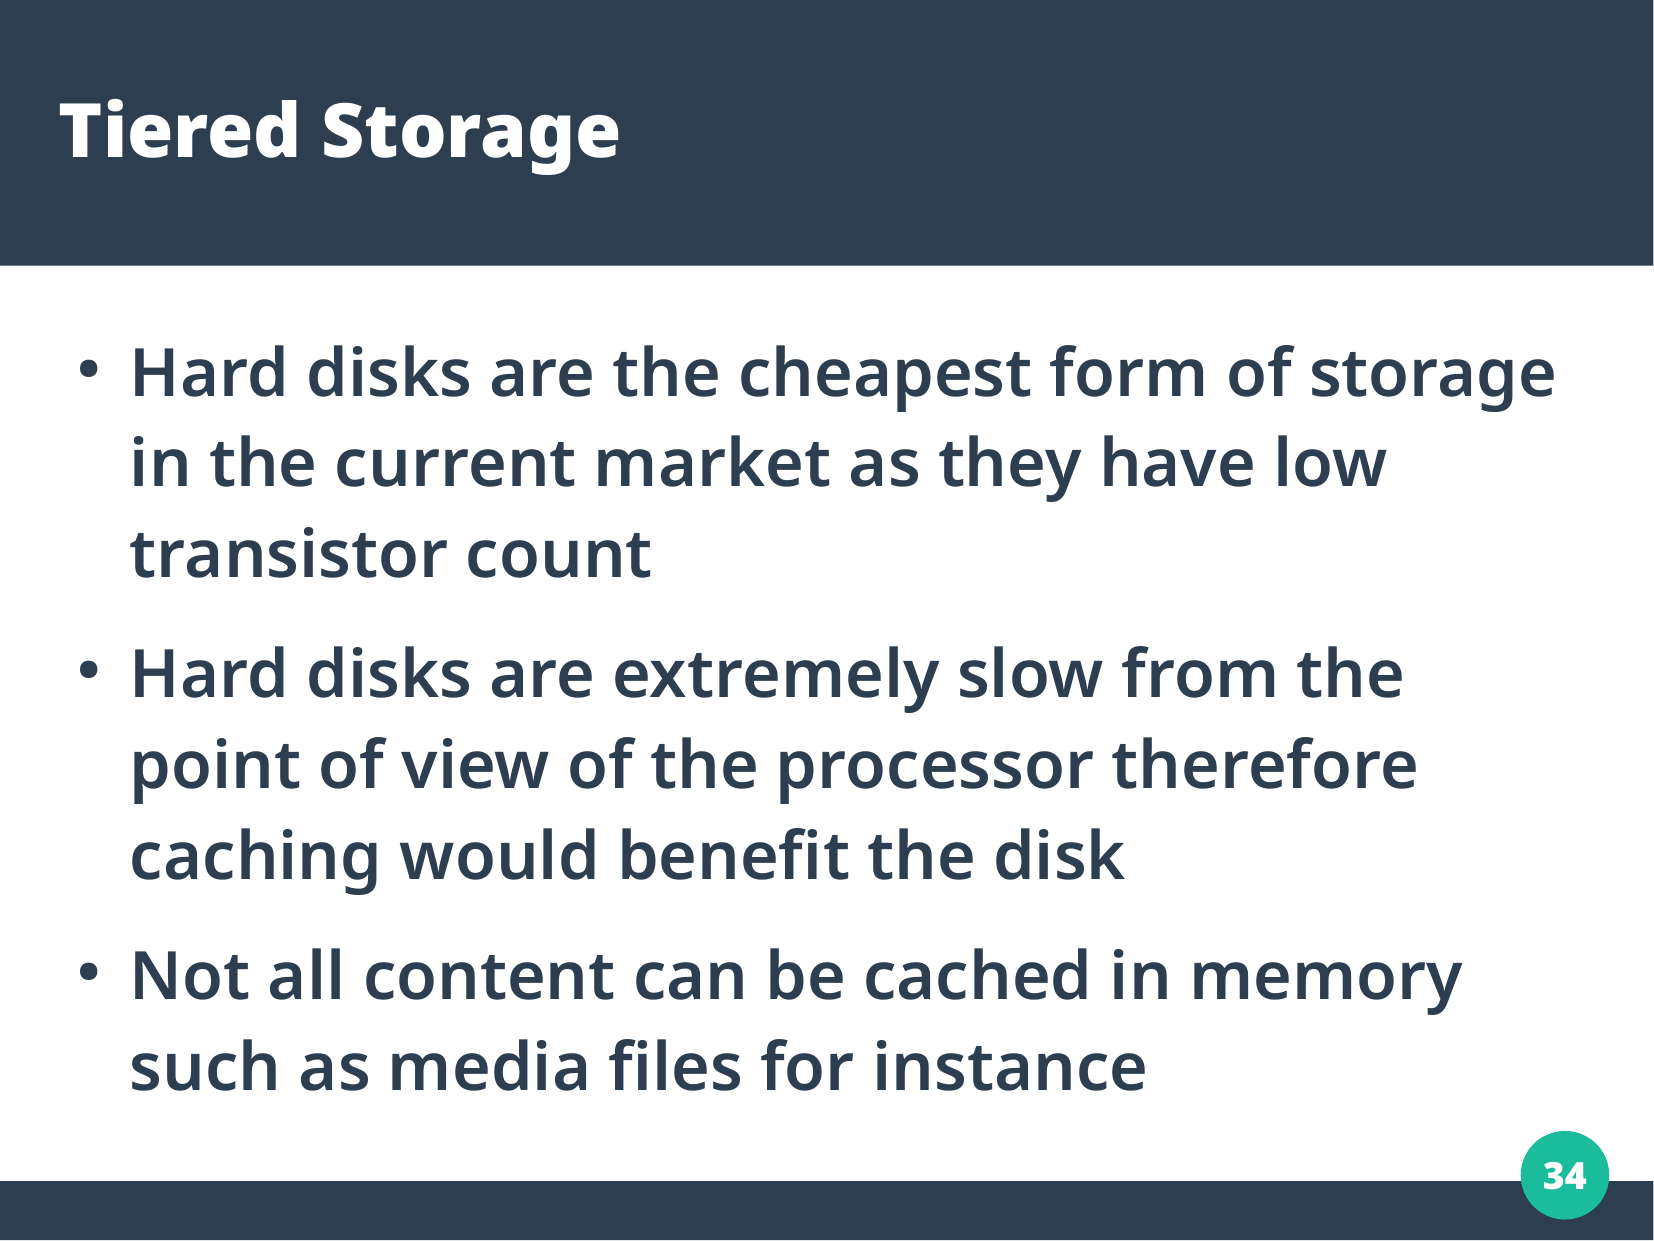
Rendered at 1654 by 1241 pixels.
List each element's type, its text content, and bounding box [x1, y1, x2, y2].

title Tiered Storage [59, 49, 1595, 207]
list Hard disks are the cheapest form of storage in the current market as they have low transistor count Hard disks are extremely slow from the point of view of the processor therefore caching would benefit the disk Not all content can be cached in memory such as media files for instance [59, 324, 1595, 1152]
